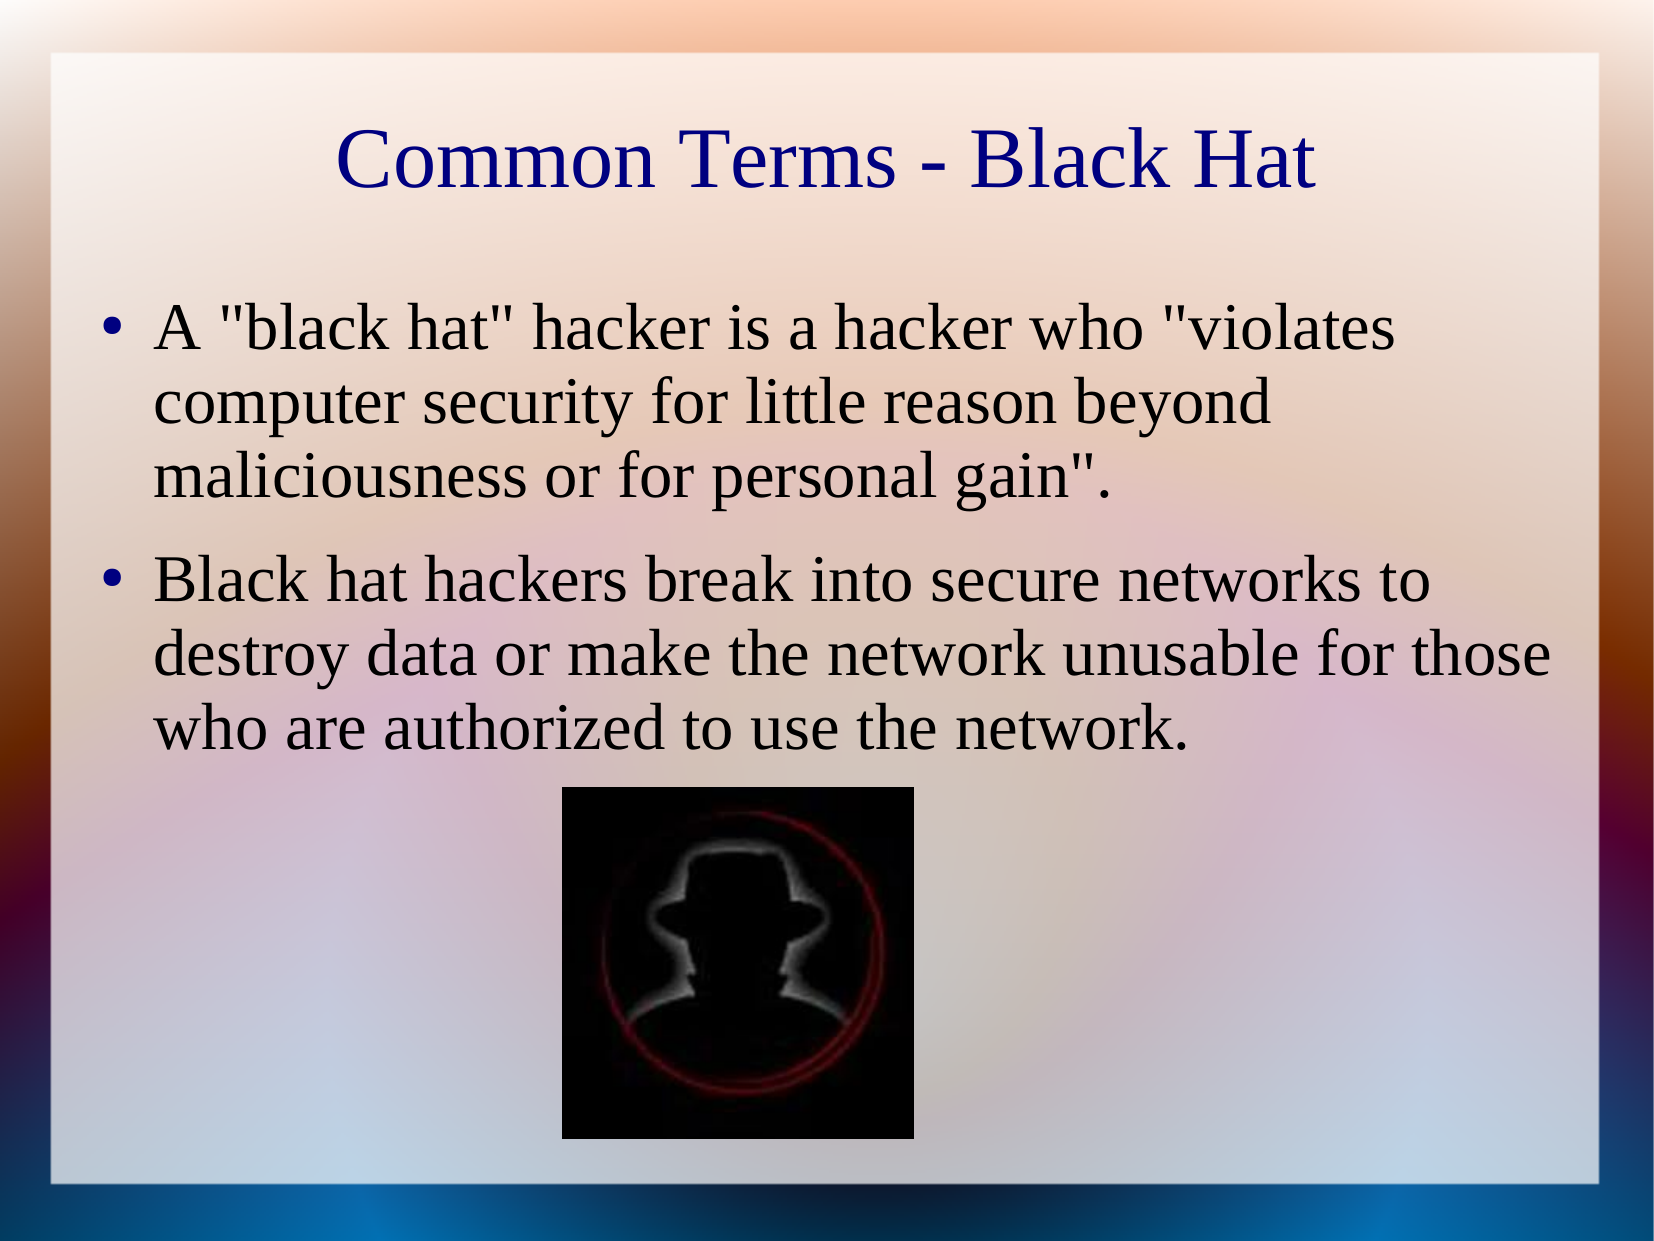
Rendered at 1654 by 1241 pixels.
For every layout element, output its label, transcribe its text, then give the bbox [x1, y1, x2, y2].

list A "black hat" hacker is a hacker who "violates computer security for little reason beyond maliciousness or for personal gain". Black hat hackers break into secure networks to destroy data or make the network unusable for those who are authorized to use the network. [82, 290, 1571, 1034]
title Common Terms - Black Hat [82, 55, 1571, 263]
picture [0, 0, 1654, 1241]
